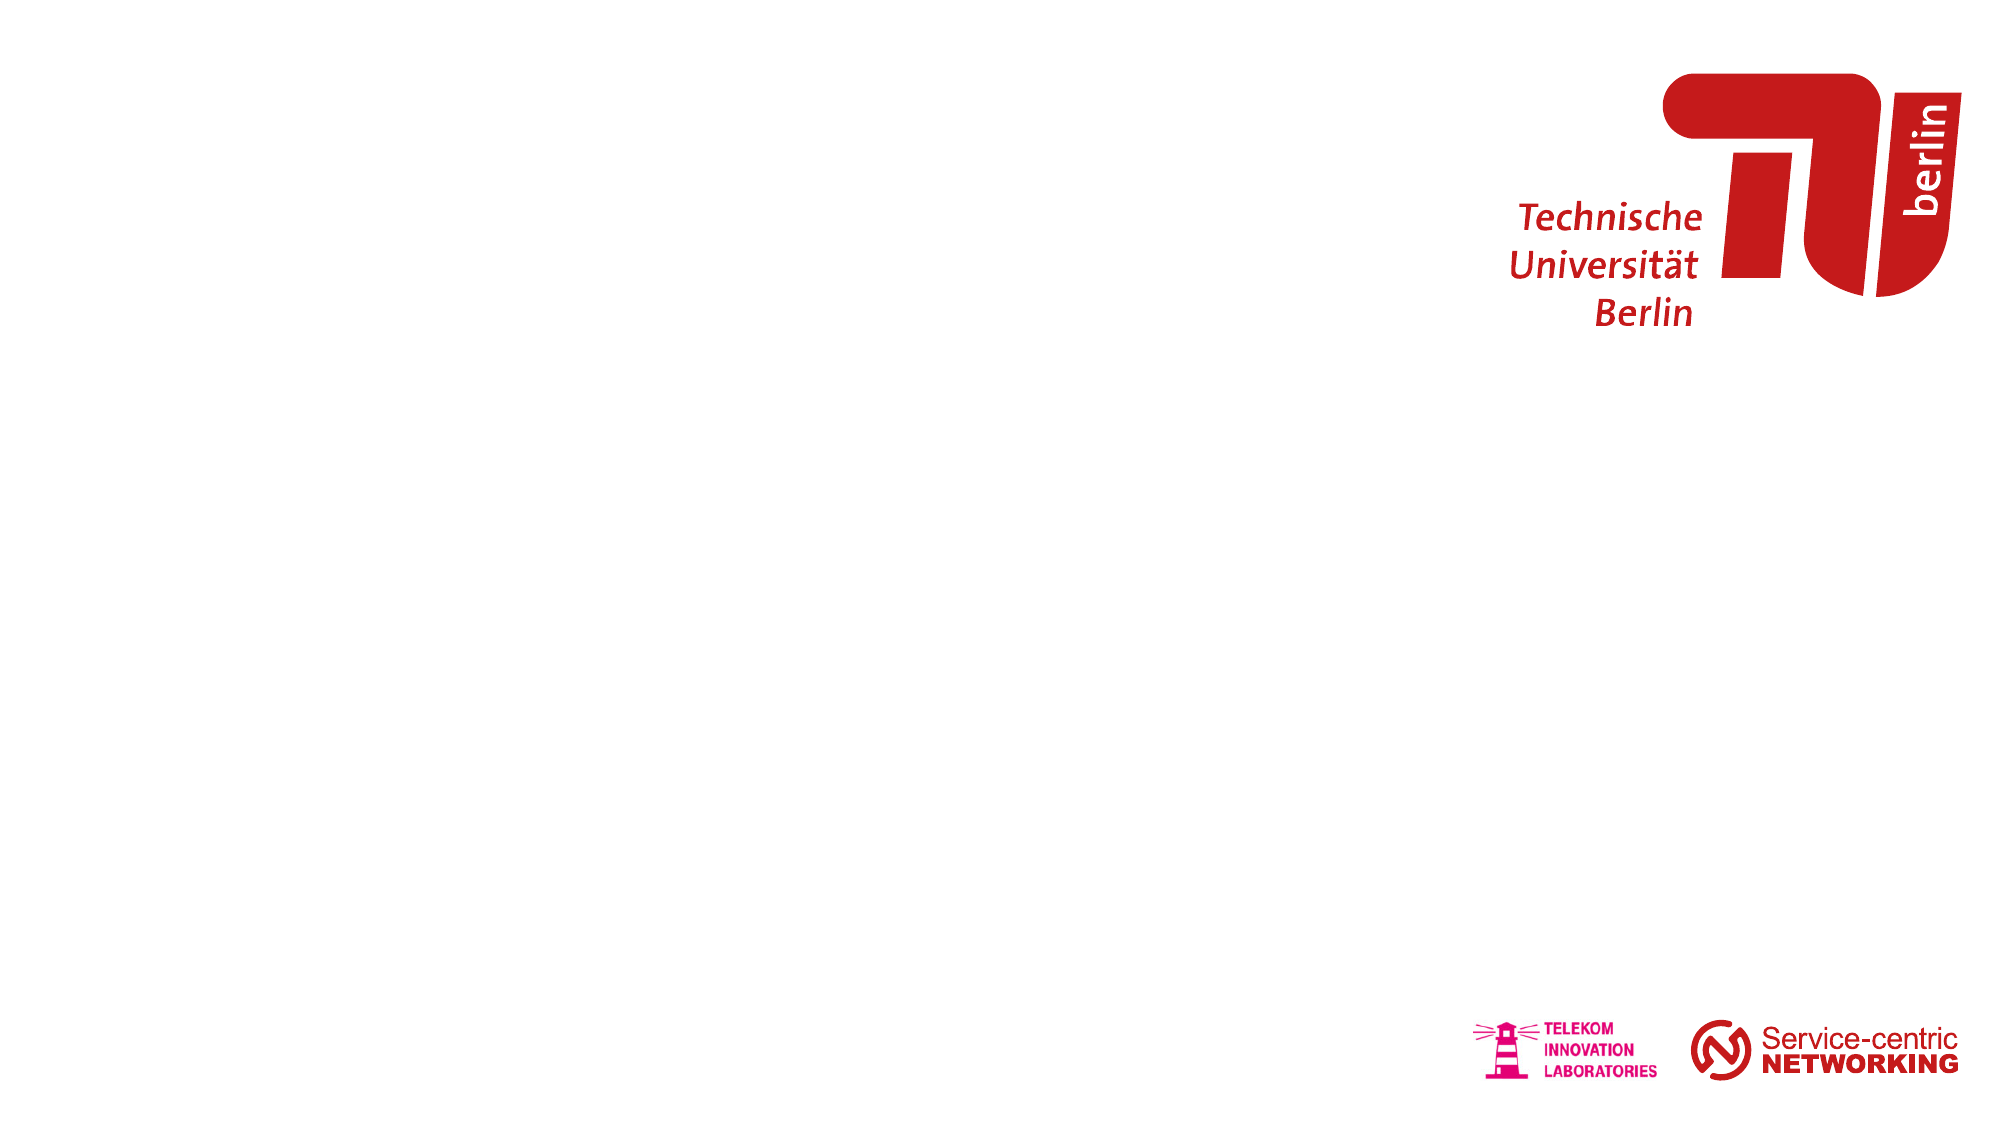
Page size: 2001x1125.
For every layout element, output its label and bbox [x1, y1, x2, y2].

picture [1473, 1019, 1657, 1081]
